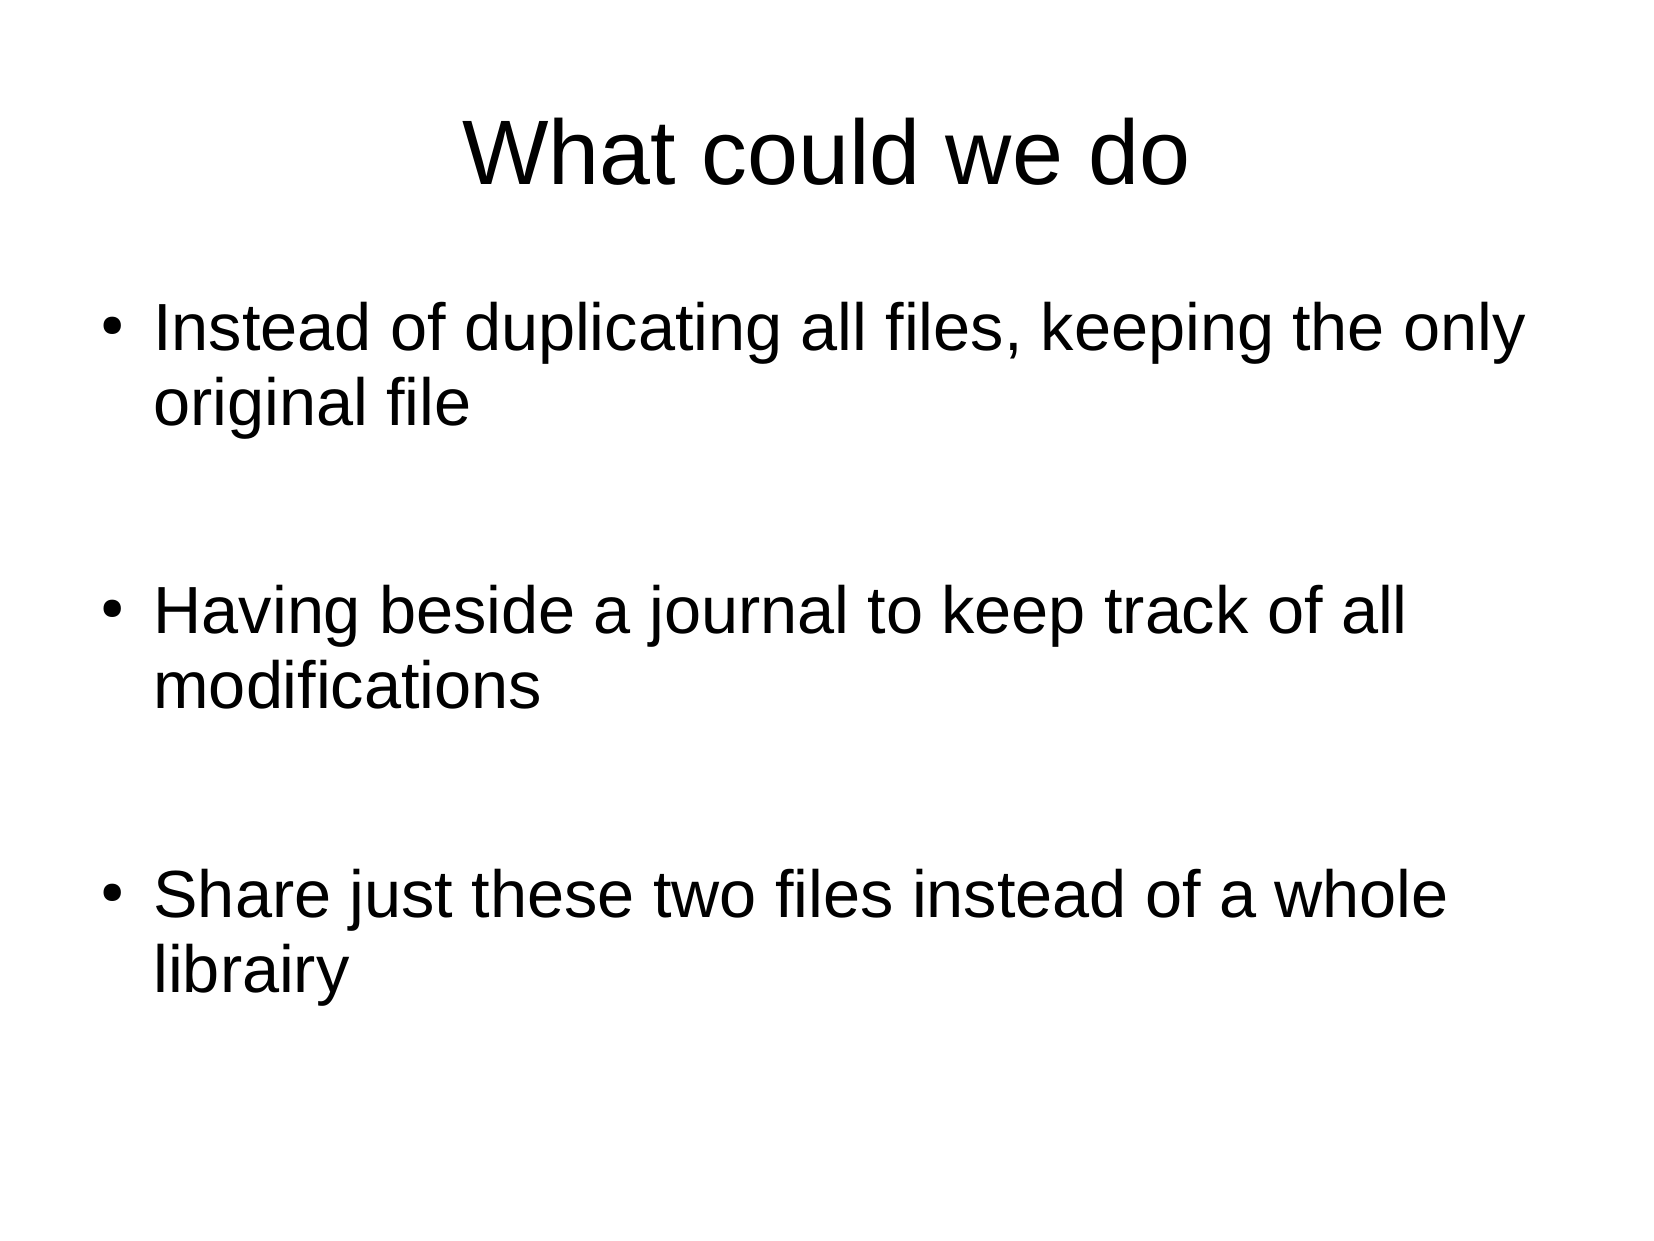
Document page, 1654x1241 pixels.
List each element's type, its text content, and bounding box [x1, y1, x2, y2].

list Instead of duplicating all files, keeping the only original file Having beside a journal to keep track of all modifications Share just these two files instead of a whole librairy [82, 290, 1571, 1010]
title What could we do [82, 49, 1571, 257]
